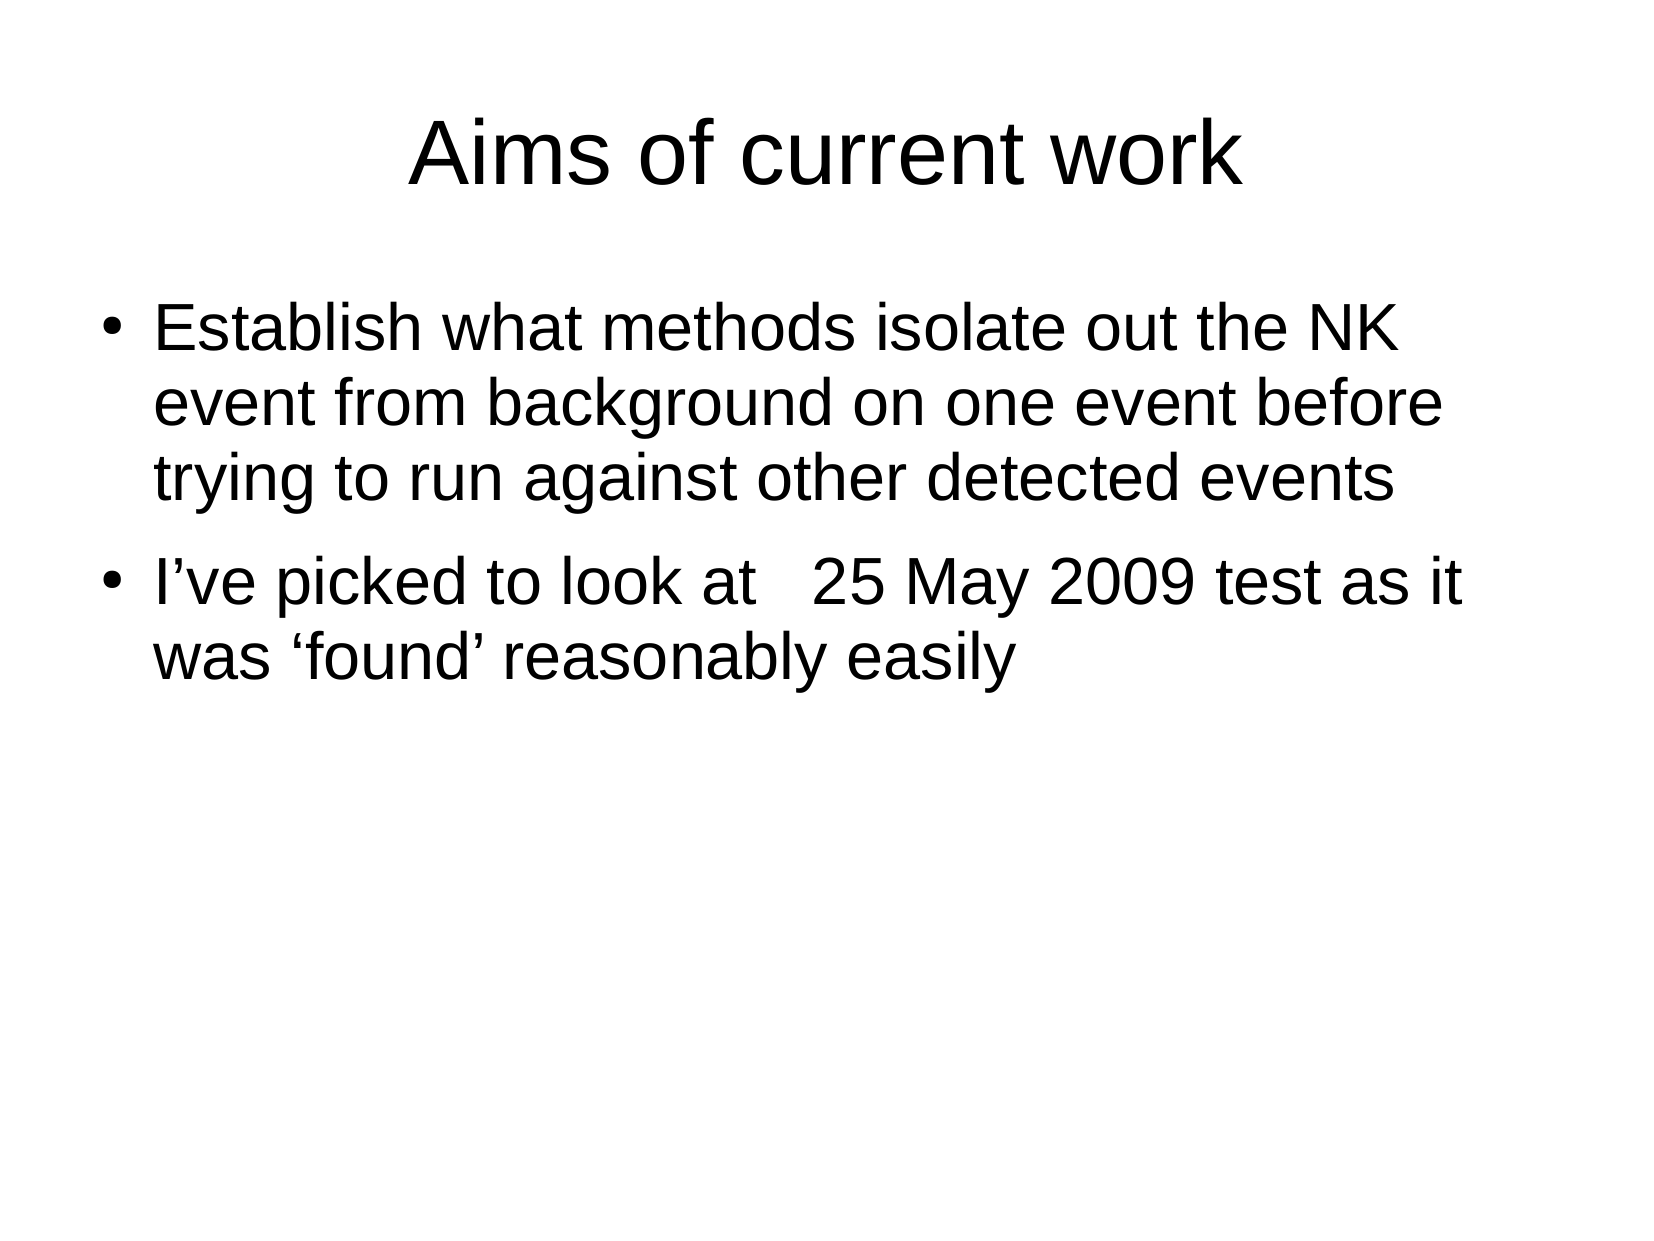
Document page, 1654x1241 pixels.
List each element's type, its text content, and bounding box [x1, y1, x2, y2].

list Establish what methods isolate out the NK event from background on one event before trying to run against other detected events I’ve picked to look at 25 May 2009 test as it was ‘found’ reasonably easily [82, 290, 1571, 1010]
title Aims of current work [82, 49, 1571, 257]
